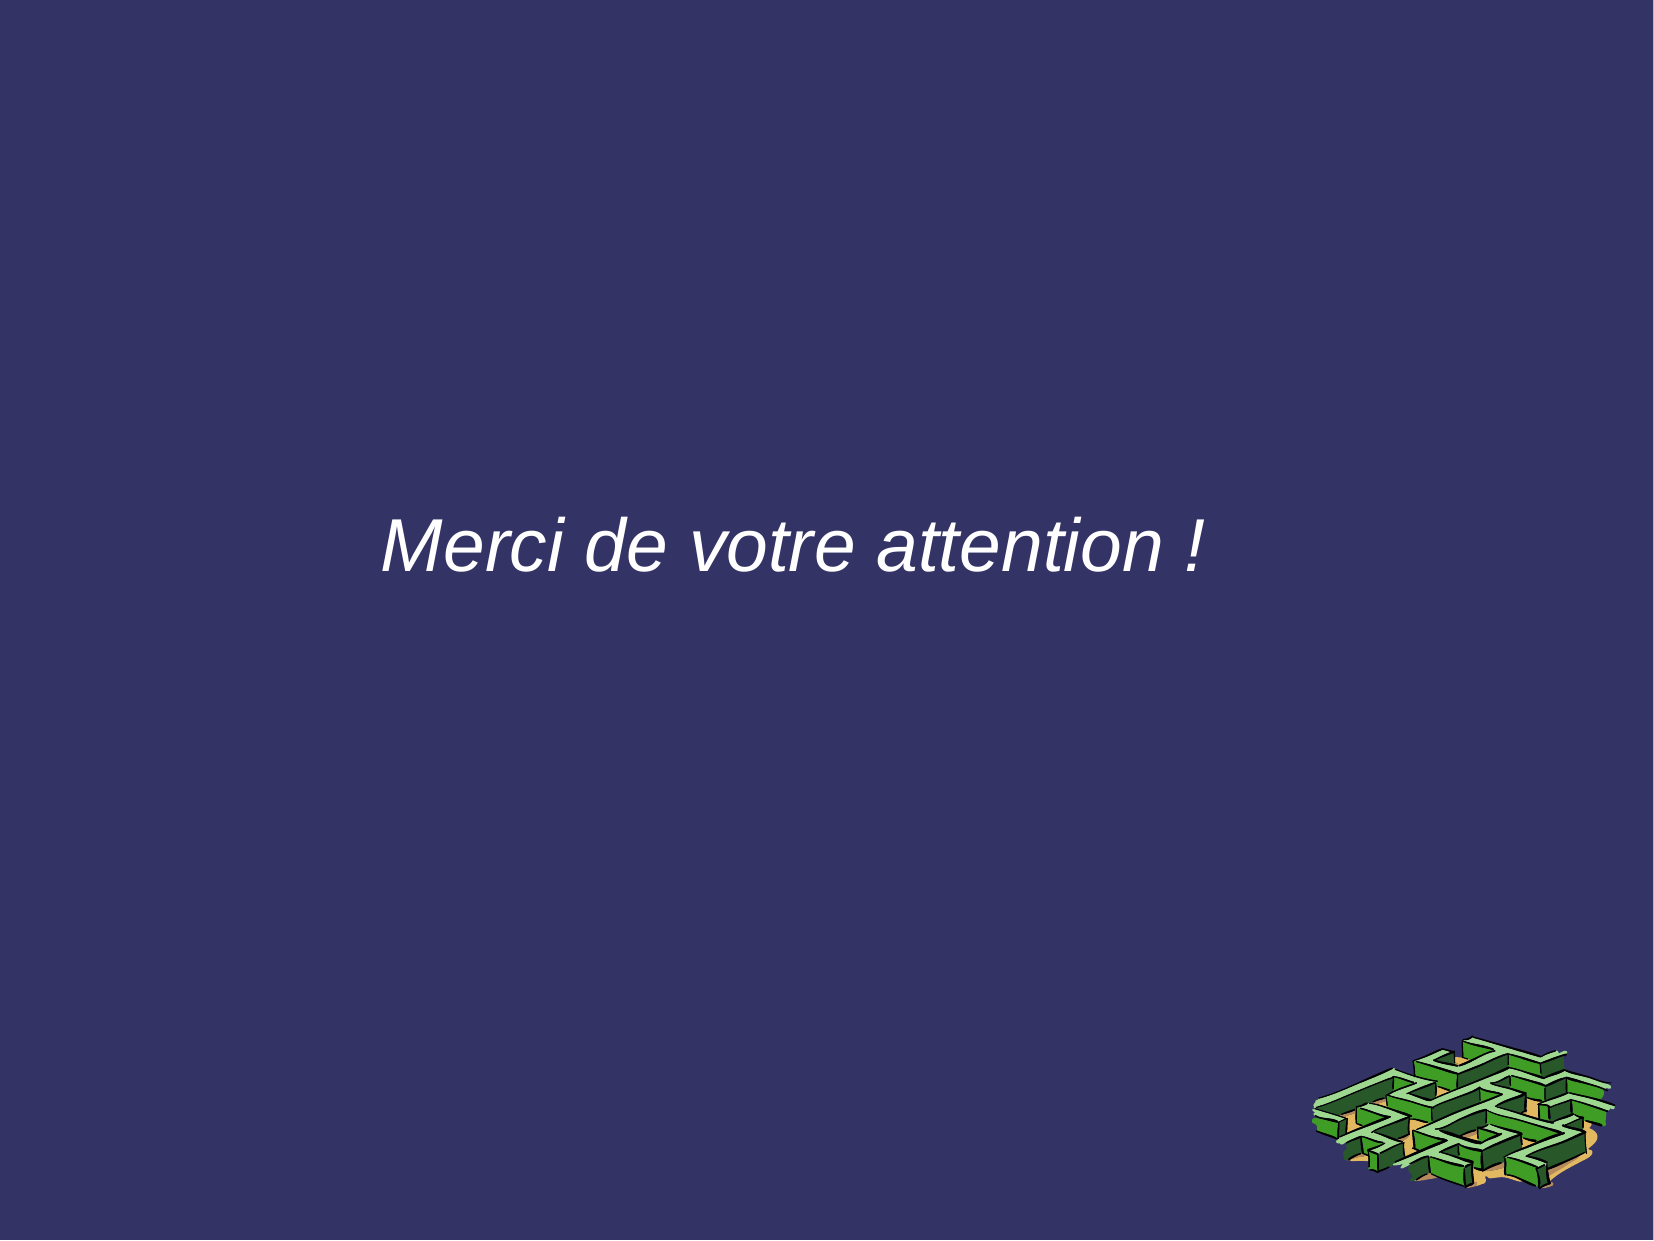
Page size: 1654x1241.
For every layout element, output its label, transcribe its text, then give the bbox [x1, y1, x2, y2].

text_box Merci de votre attention ! [366, 496, 1276, 679]
